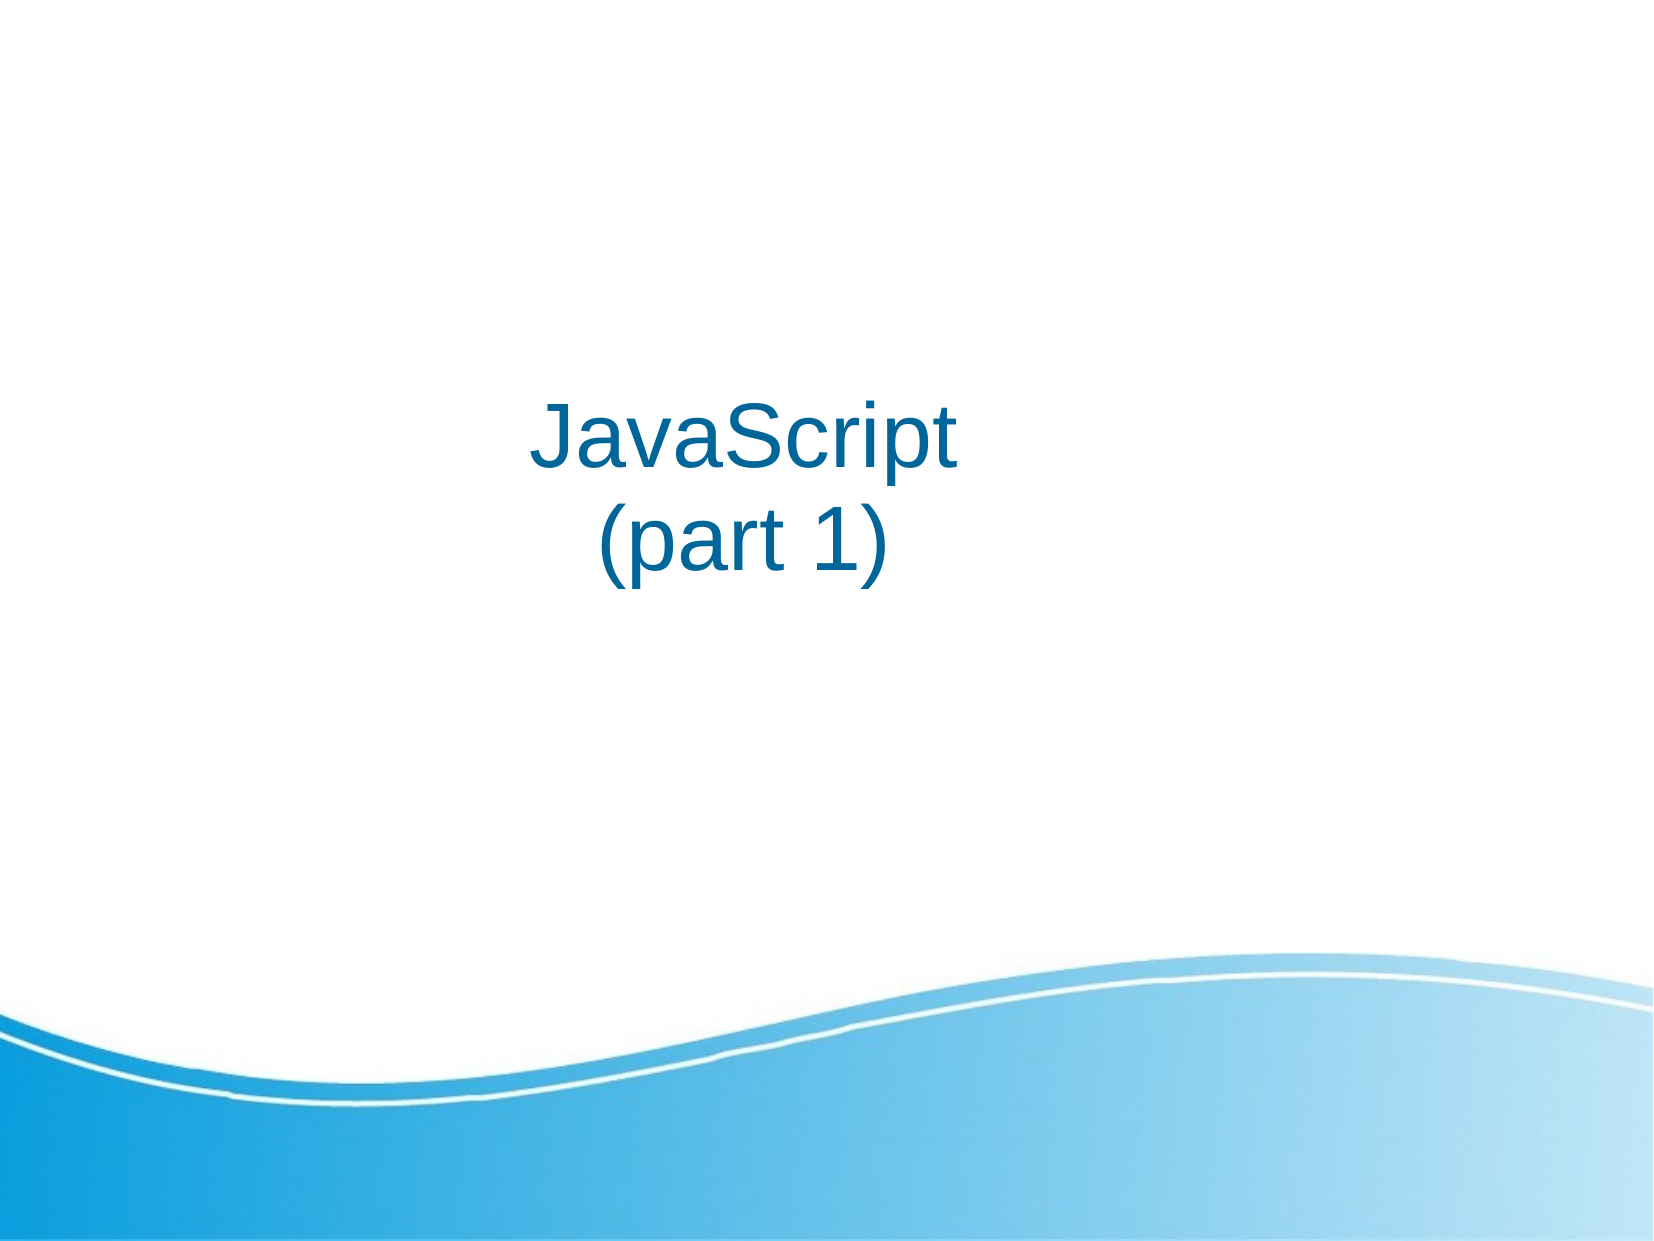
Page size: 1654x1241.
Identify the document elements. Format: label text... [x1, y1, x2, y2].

picture [0, 952, 1654, 1241]
title JavaScript (part 1) [0, 384, 1489, 592]
